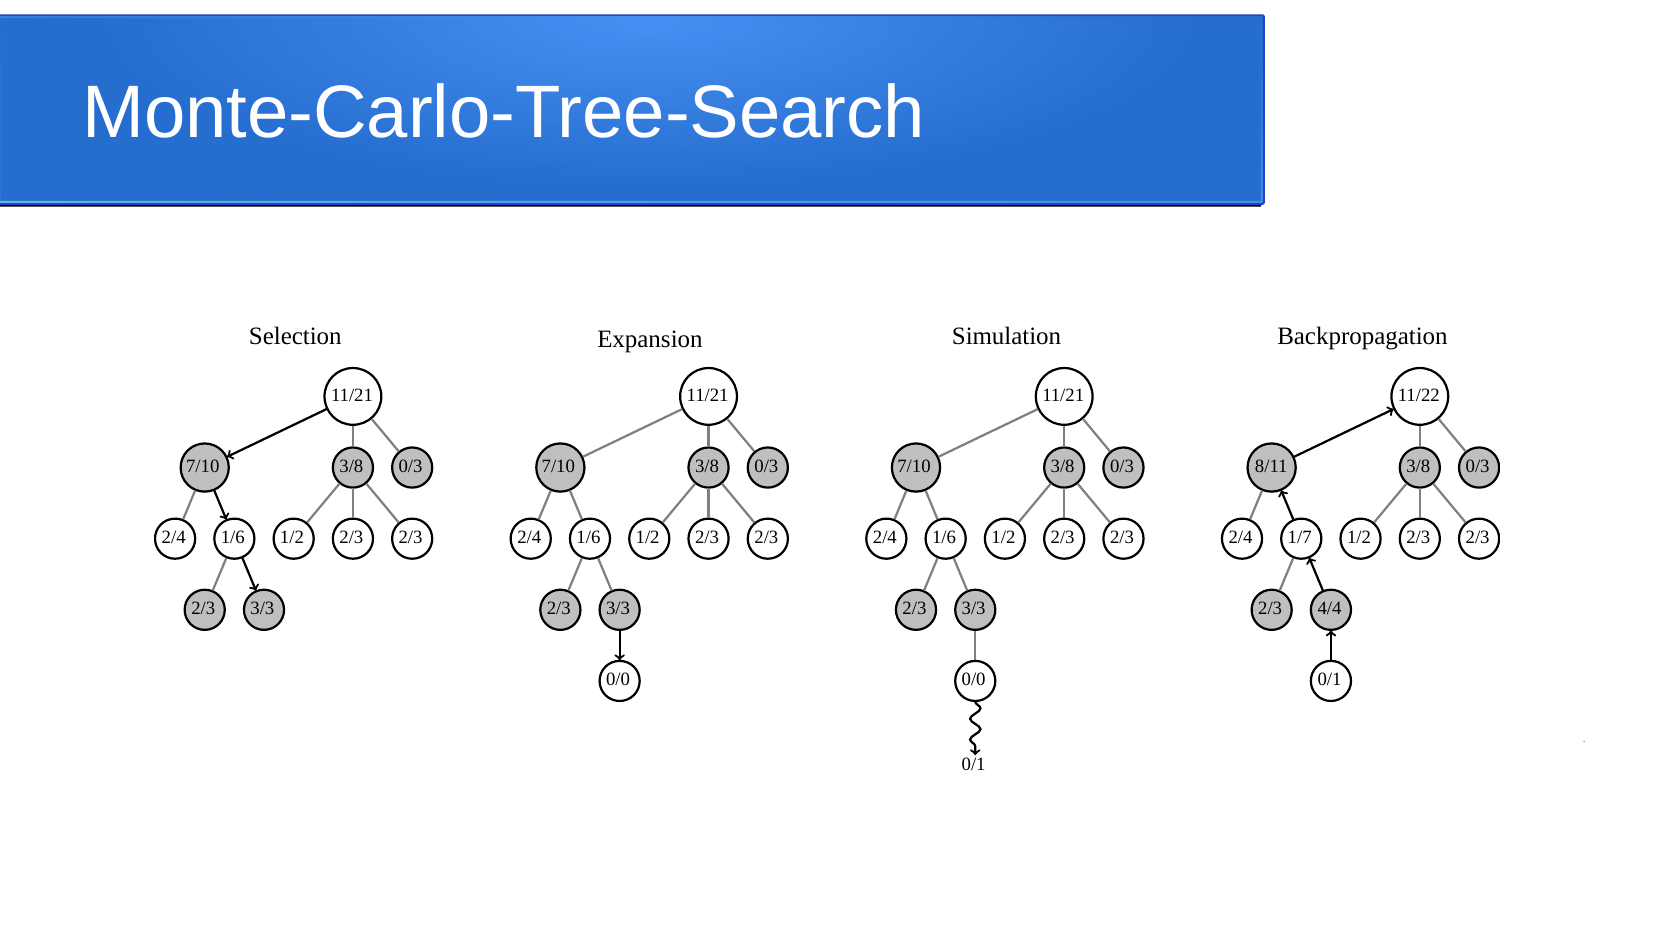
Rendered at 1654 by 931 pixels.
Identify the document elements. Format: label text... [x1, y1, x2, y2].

picture [154, 321, 1501, 773]
title Monte-Carlo-Tree-Search [82, 35, 1235, 189]
